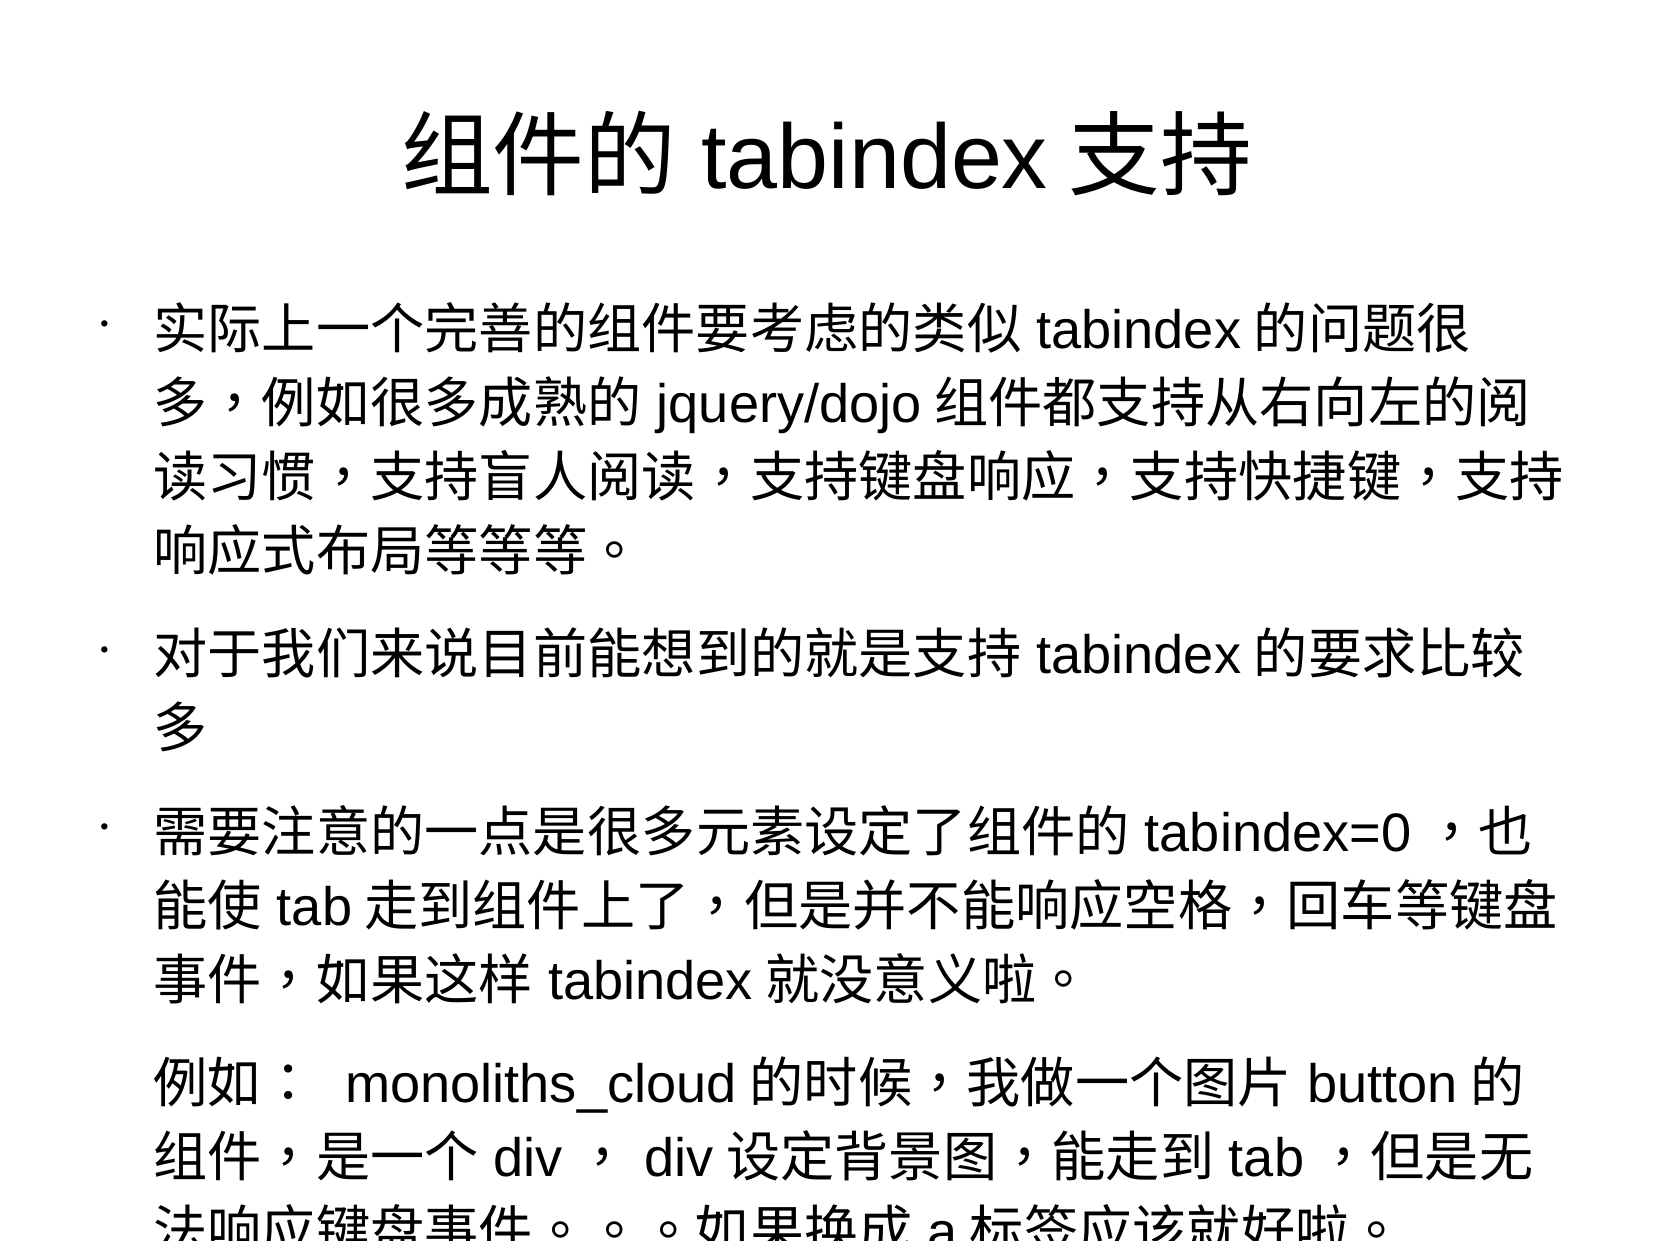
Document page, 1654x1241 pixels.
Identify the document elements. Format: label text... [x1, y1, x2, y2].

title 组件的tabindex支持 [82, 49, 1571, 257]
list 实际上一个完善的组件要考虑的类似tabindex的问题很多，例如很多成熟的jquery/dojo组件都支持从右向左的阅读习惯，支持盲人阅读，支持键盘响应，支持快捷键，支持响应式布局等等等。 对于我们来说目前能想到的就是支持tabindex的要求比较多 需要注意的一点是很多元素设定了组件的tabindex=0，也能使tab走到组件上了，但是并不能响应空格，回车等键盘事件，如果这样tabindex就没意义啦。 例如： monoliths_cloud的时候，我做一个图片button的组件，是一个div，div设定背景图，能走到tab，但是无法响应键盘事件。。。如果换成a标签应该就好啦。 [82, 290, 1571, 1135]
